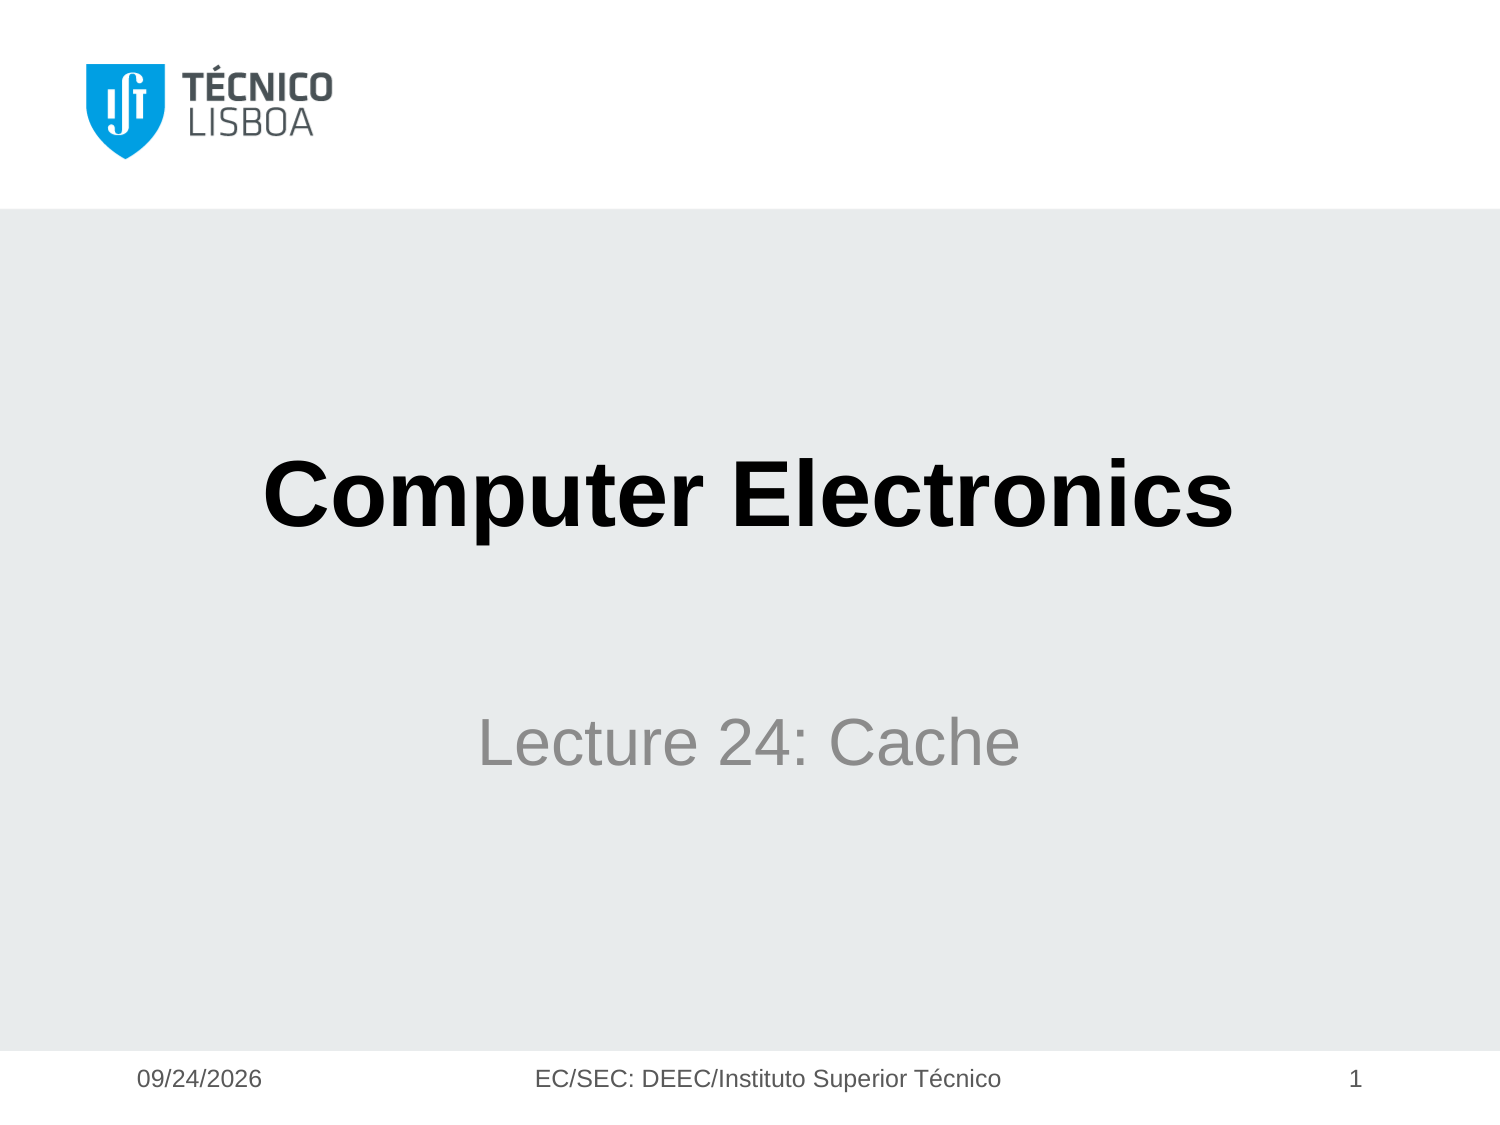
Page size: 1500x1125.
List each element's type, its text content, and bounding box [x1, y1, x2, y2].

slide_number <number> [1077, 1052, 1378, 1103]
subtitle Lecture 24: Cache [121, 691, 1378, 894]
footer EC/SEC: DEEC/Instituto Superior Técnico [512, 1052, 1032, 1103]
slide_number 12/17/2020 [121, 1052, 425, 1103]
title Computer Electronics [121, 322, 1378, 655]
picture [0, 0, 1500, 1125]
